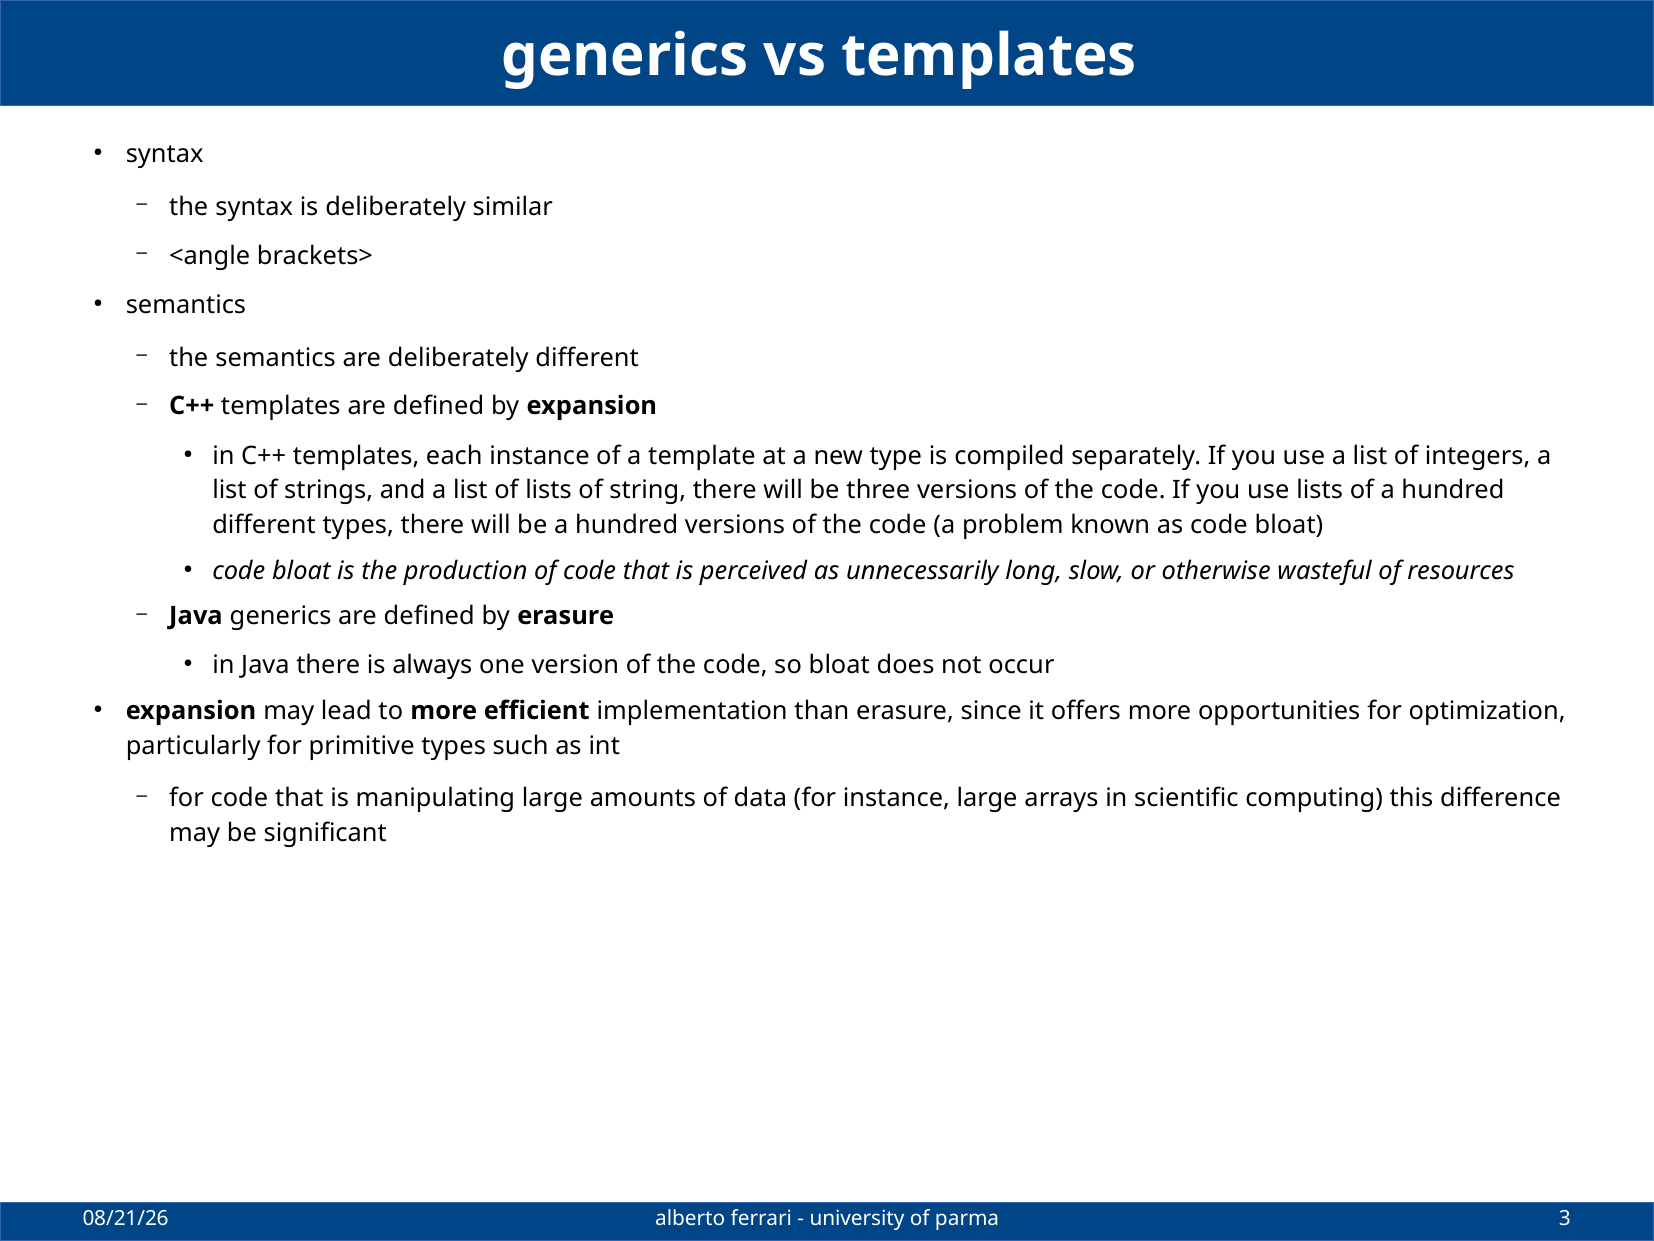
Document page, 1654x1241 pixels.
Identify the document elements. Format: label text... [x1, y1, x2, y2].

list syntax the syntax is deliberately similar <angle brackets> semantics the semantics are deliberately different C++ templates are defined by expansion in C++ templates, each instance of a template at a new type is compiled separately. If you use a list of integers, a list of strings, and a list of lists of string, there will be three versions of the code. If you use lists of a hundred different types, there will be a hundred versions of the code (a problem known as code bloat) code bloat is the production of code that is perceived as unnecessarily long, slow, or otherwise wasteful of resources Java generics are defined by erasure in Java there is always one version of the code, so bloat does not occur expansion may lead to more efficient implementation than erasure, since it offers more opportunities for optimization, particularly for primitive types such as int for code that is manipulating large amounts of data (for instance, large arrays in scientific computing) this difference may be significant [82, 135, 1571, 855]
title generics vs templates [0, 0, 1654, 106]
